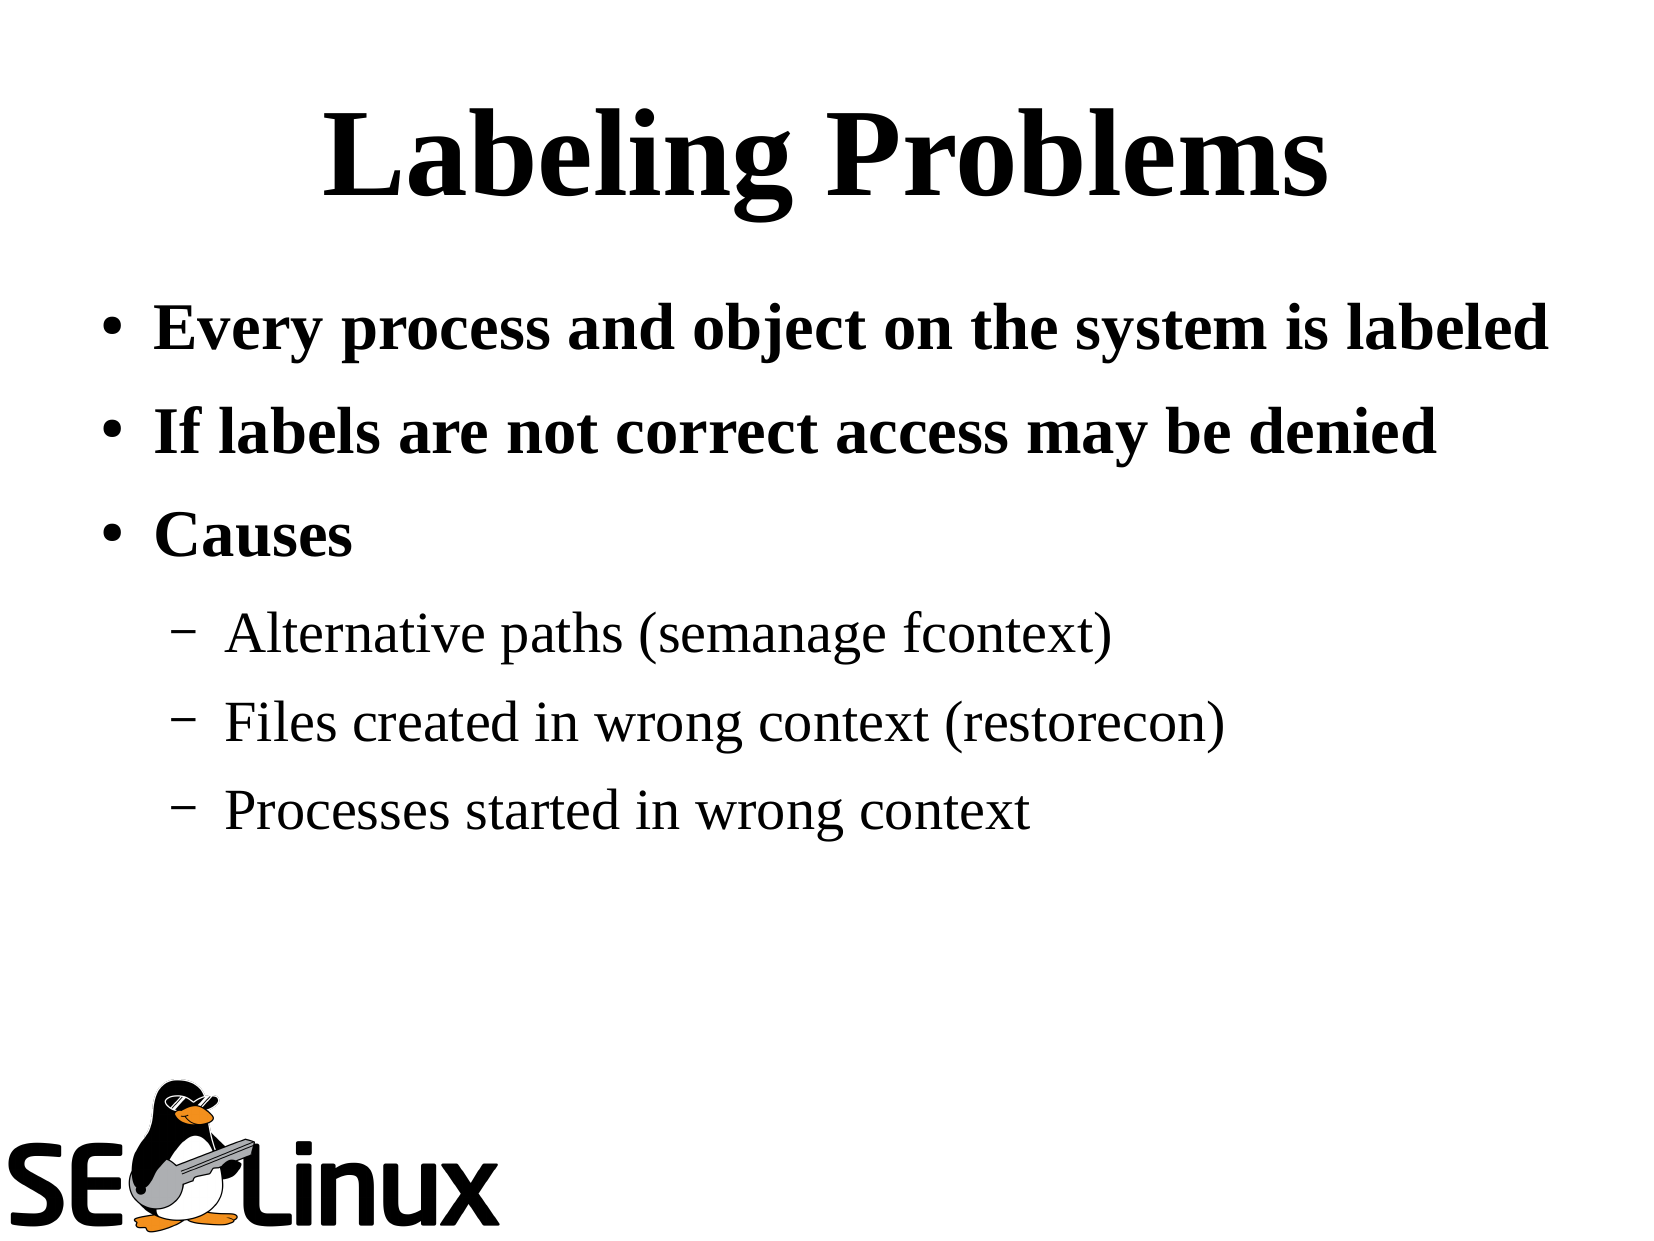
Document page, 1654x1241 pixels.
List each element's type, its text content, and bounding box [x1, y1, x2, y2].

picture [0, 919, 526, 1241]
list Every process and object on the system is labeled If labels are not correct access may be denied Causes Alternative paths (semanage fcontext) Files created in wrong context (restorecon) Processes started in wrong context [82, 290, 1571, 1010]
title Labeling Problems [82, 49, 1571, 257]
